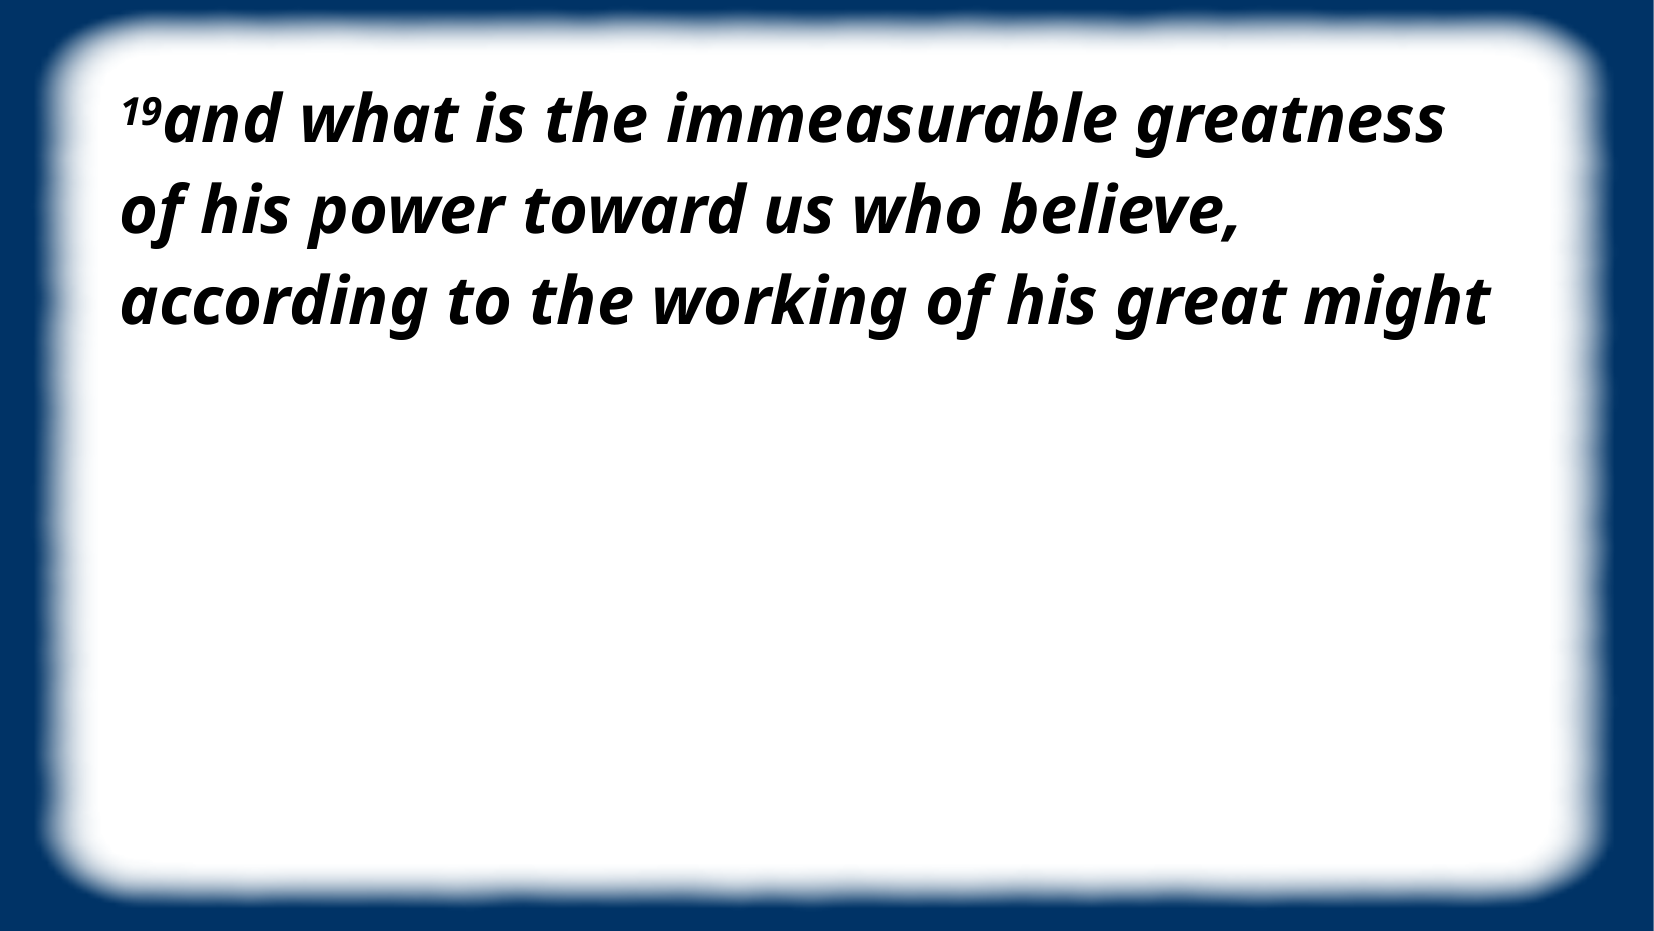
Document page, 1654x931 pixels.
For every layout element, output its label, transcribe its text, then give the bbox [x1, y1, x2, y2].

picture [0, 0, 1654, 931]
text_box 19and what is the immeasurable greatness of his power toward us who believe, according to the working of his great might [105, 63, 1531, 346]
